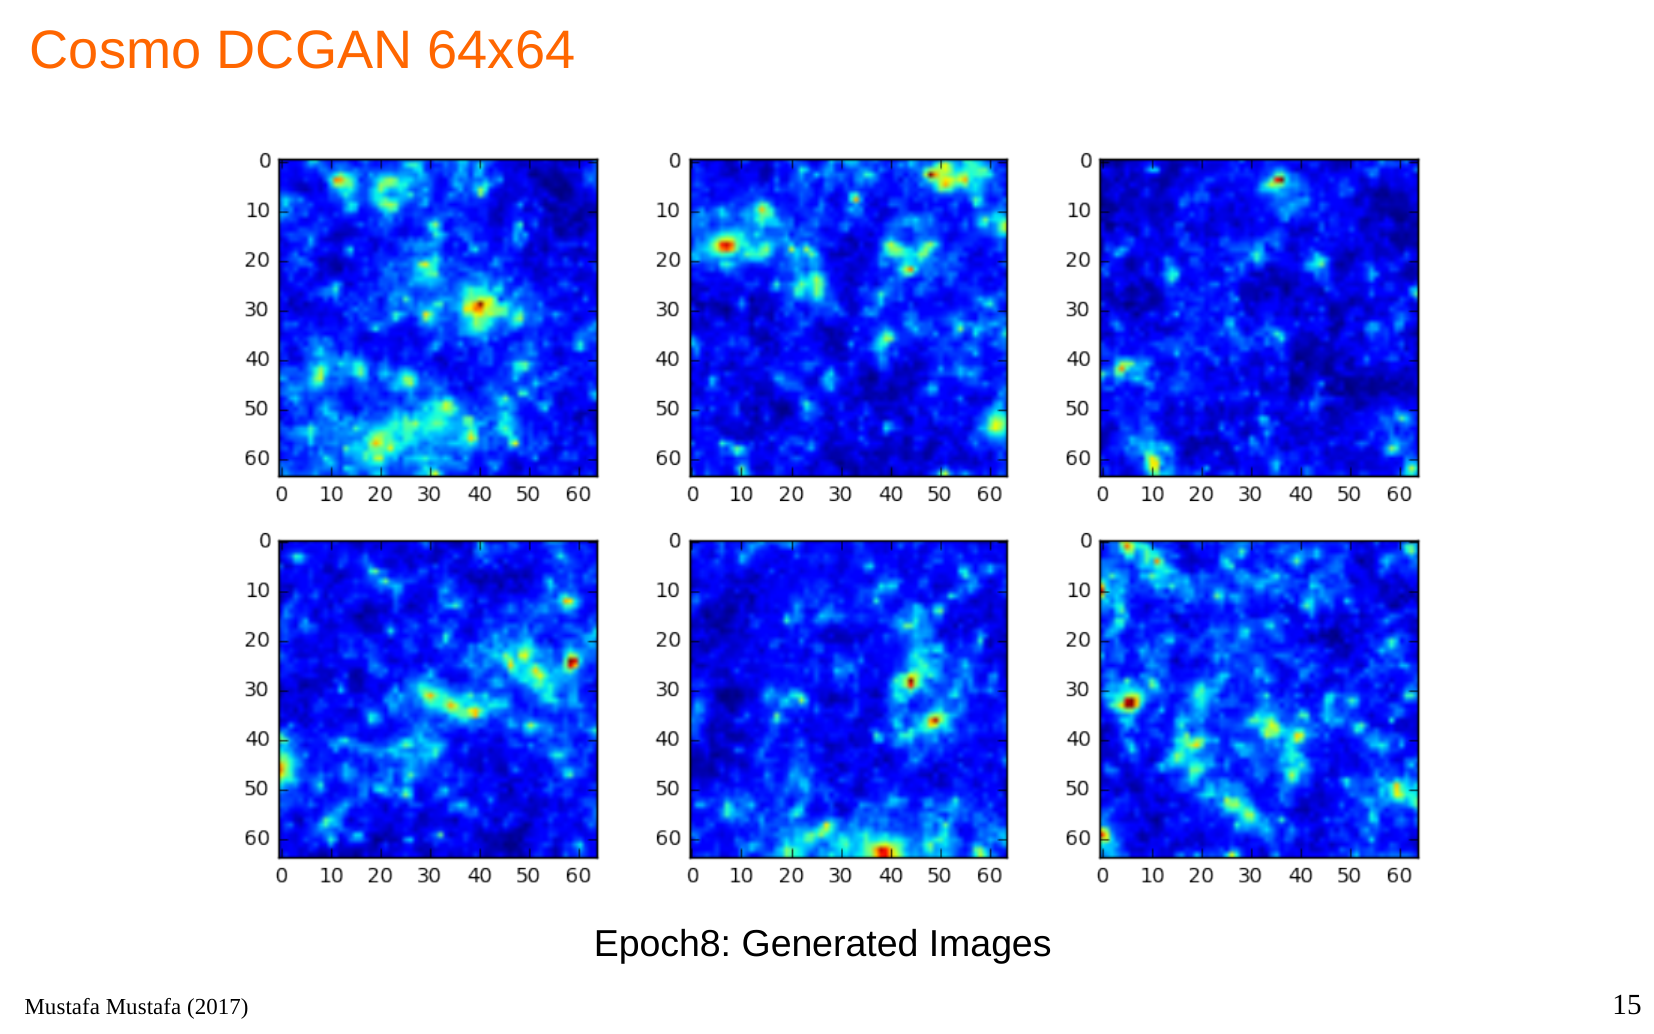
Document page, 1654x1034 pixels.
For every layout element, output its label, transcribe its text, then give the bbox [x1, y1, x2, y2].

title Cosmo DCGAN 64x64 [29, 17, 1621, 82]
picture [79, 69, 1580, 970]
text_box Epoch8: Generated Images [579, 915, 1075, 976]
